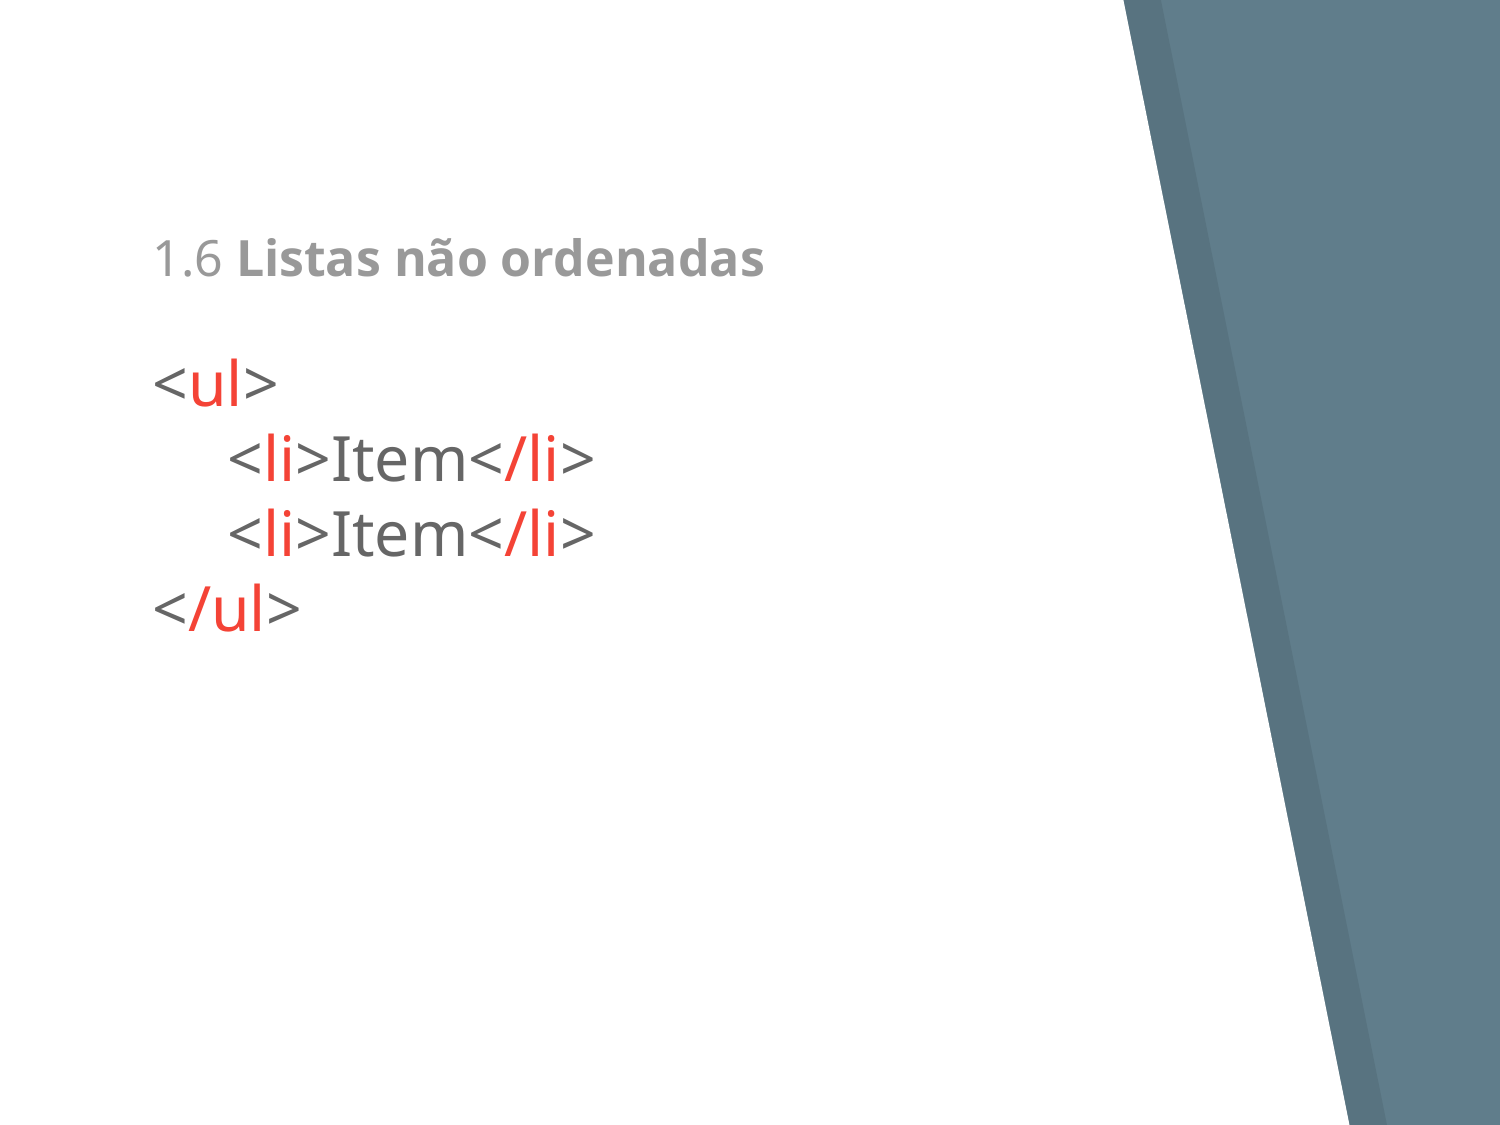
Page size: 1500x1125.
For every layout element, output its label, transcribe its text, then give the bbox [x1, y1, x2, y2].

title 1.6 Listas não ordenadas [137, 195, 1011, 302]
list <ul> <li>Item</li> <li>Item</li> </ul> [137, 329, 1011, 823]
